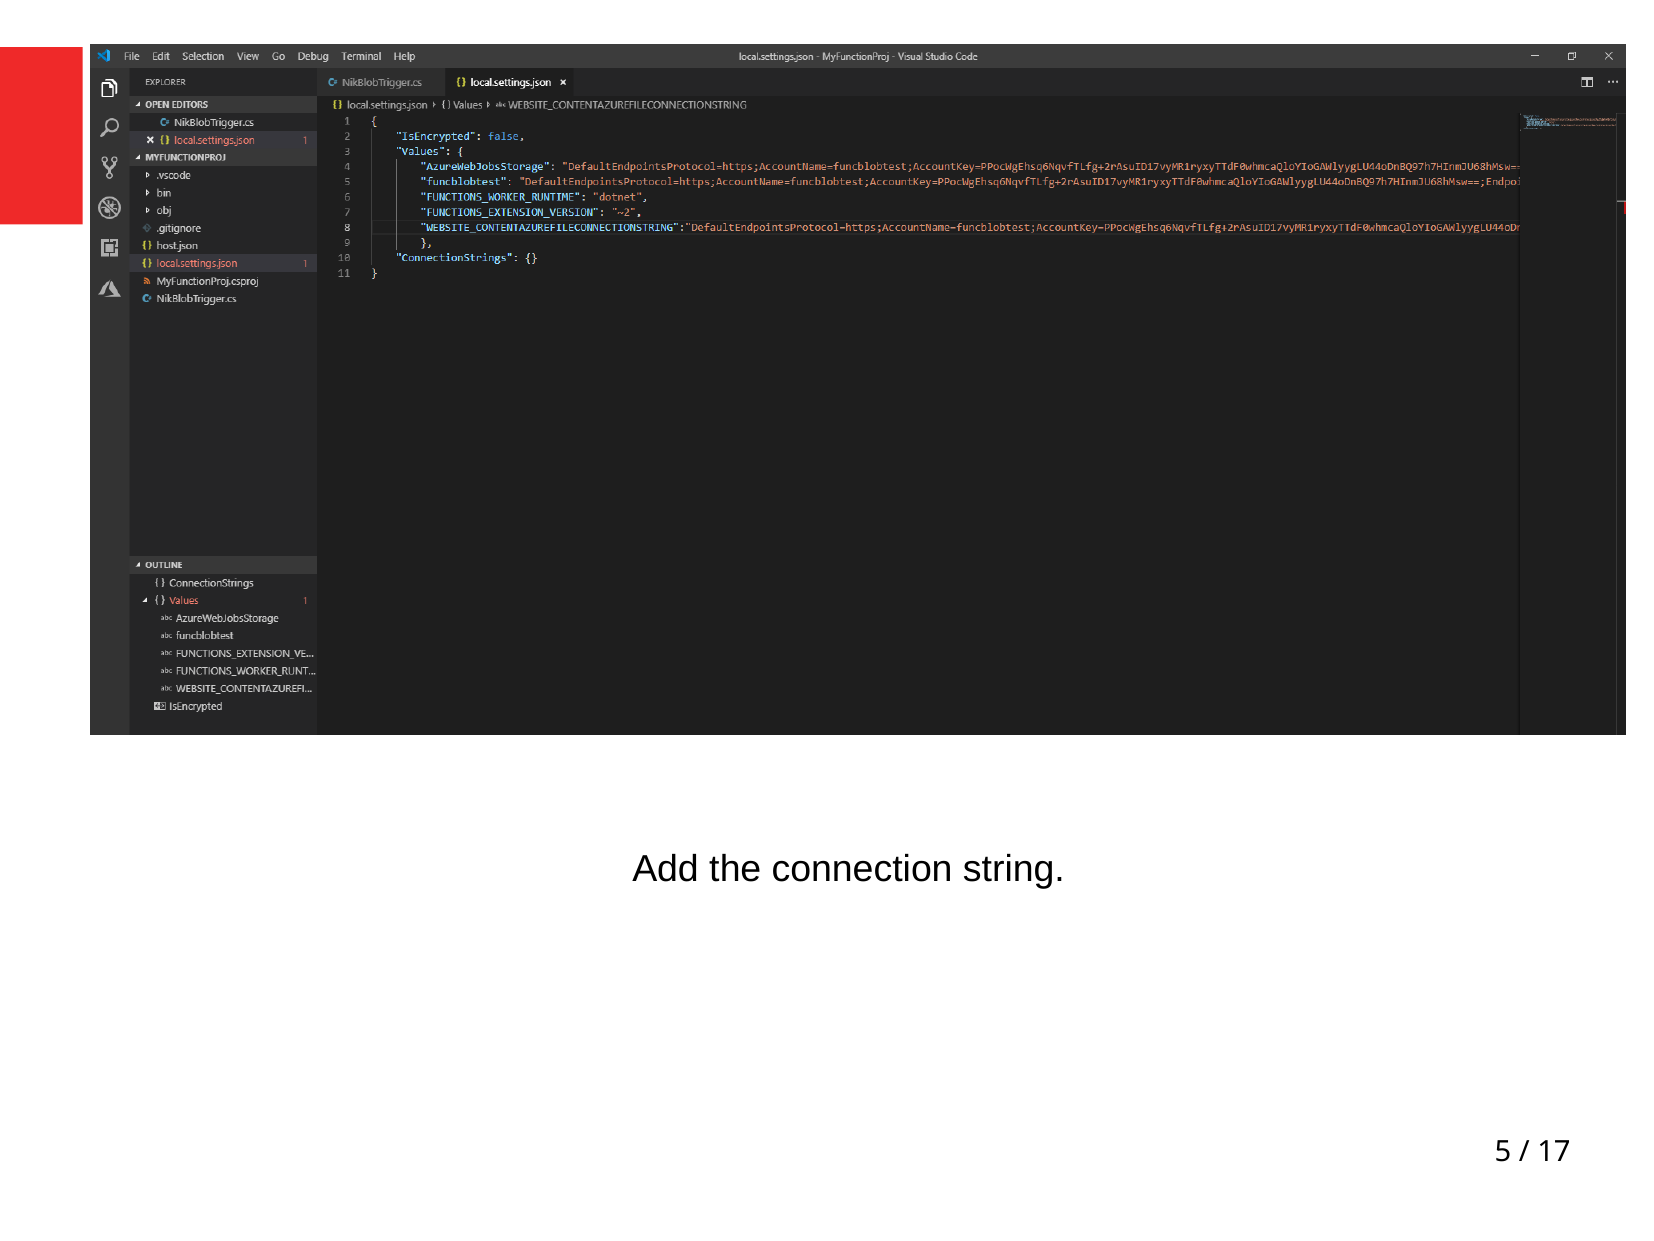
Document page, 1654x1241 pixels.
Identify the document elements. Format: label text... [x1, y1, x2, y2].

picture [90, 44, 1626, 736]
text_box Add the connection string. [617, 840, 1081, 897]
